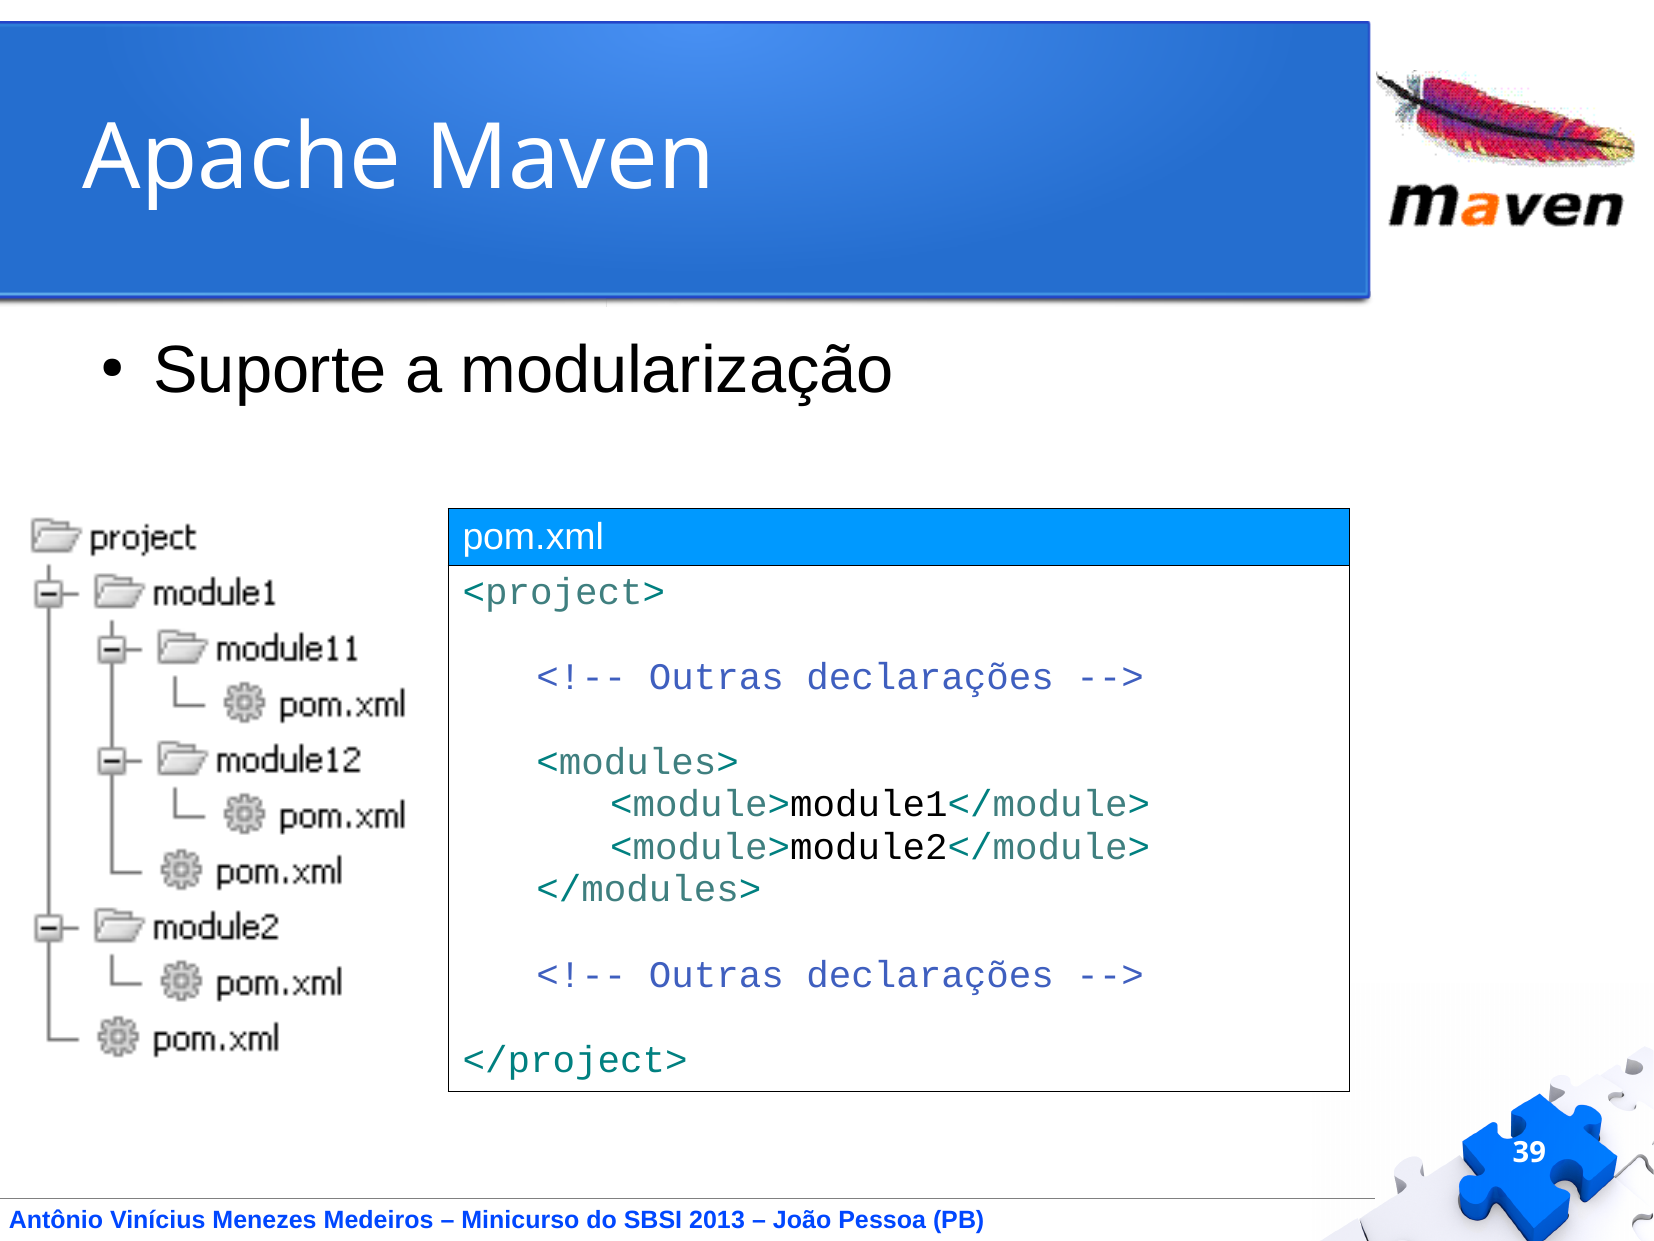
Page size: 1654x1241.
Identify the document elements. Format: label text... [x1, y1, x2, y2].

list Suporte a modularização [82, 332, 1356, 1052]
table_cell <project> <!-- Outras declarações --> <modules> <module>module1</module> <module>module2</module> </modules> <!-- Outras declarações --> </project> [449, 566, 1349, 1091]
picture [1376, 70, 1643, 249]
table_header pom.xml [449, 509, 1349, 565]
title Apache Maven [82, 49, 1323, 257]
picture [1311, 983, 1654, 1241]
picture [0, 21, 1375, 307]
picture [23, 507, 443, 1067]
